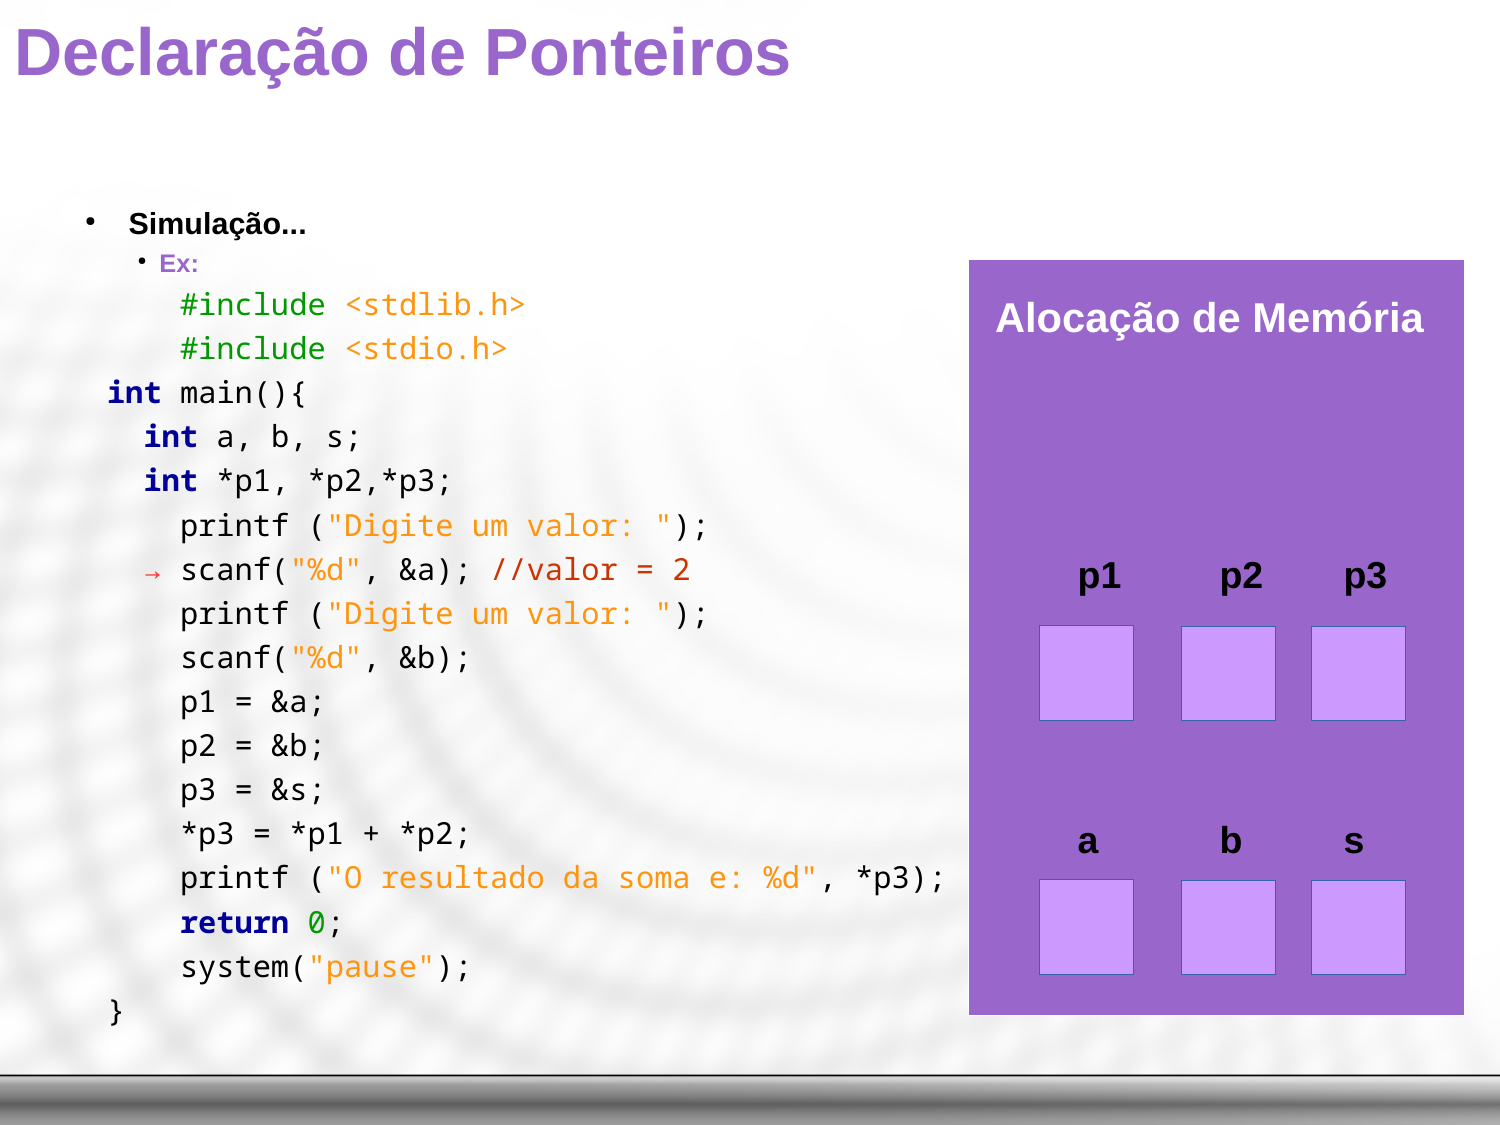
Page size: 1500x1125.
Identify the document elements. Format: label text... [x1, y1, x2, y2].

text_box s [1328, 809, 1412, 869]
text_box p2 [1204, 543, 1288, 604]
picture [0, 0, 1500, 1125]
text_box p1 [1062, 543, 1146, 604]
text_box Alocação de Memória [980, 283, 1439, 349]
text_box b [1204, 809, 1288, 869]
text_box a [1062, 809, 1146, 869]
title Declaração de Ponteiros [0, 0, 1353, 102]
text_box p3 [1328, 543, 1412, 604]
text_box [968, 259, 1465, 1016]
list Simulação... Ex: #include <stdlib.h> #include <stdio.h> int main(){ int a, b, s; int *p1, *p2,*p3; printf ("Digite um valor: "); → scanf("%d", &a); //valor = 2 printf ("Digite um valor: "); scanf("%d", &b); p1 = &a; p2 = &b; p3 = &s; *p3 = *p1 + *p2; printf ("O resultado da soma e: %d", *p3); return 0; system("pause"); } [58, 196, 1442, 1036]
